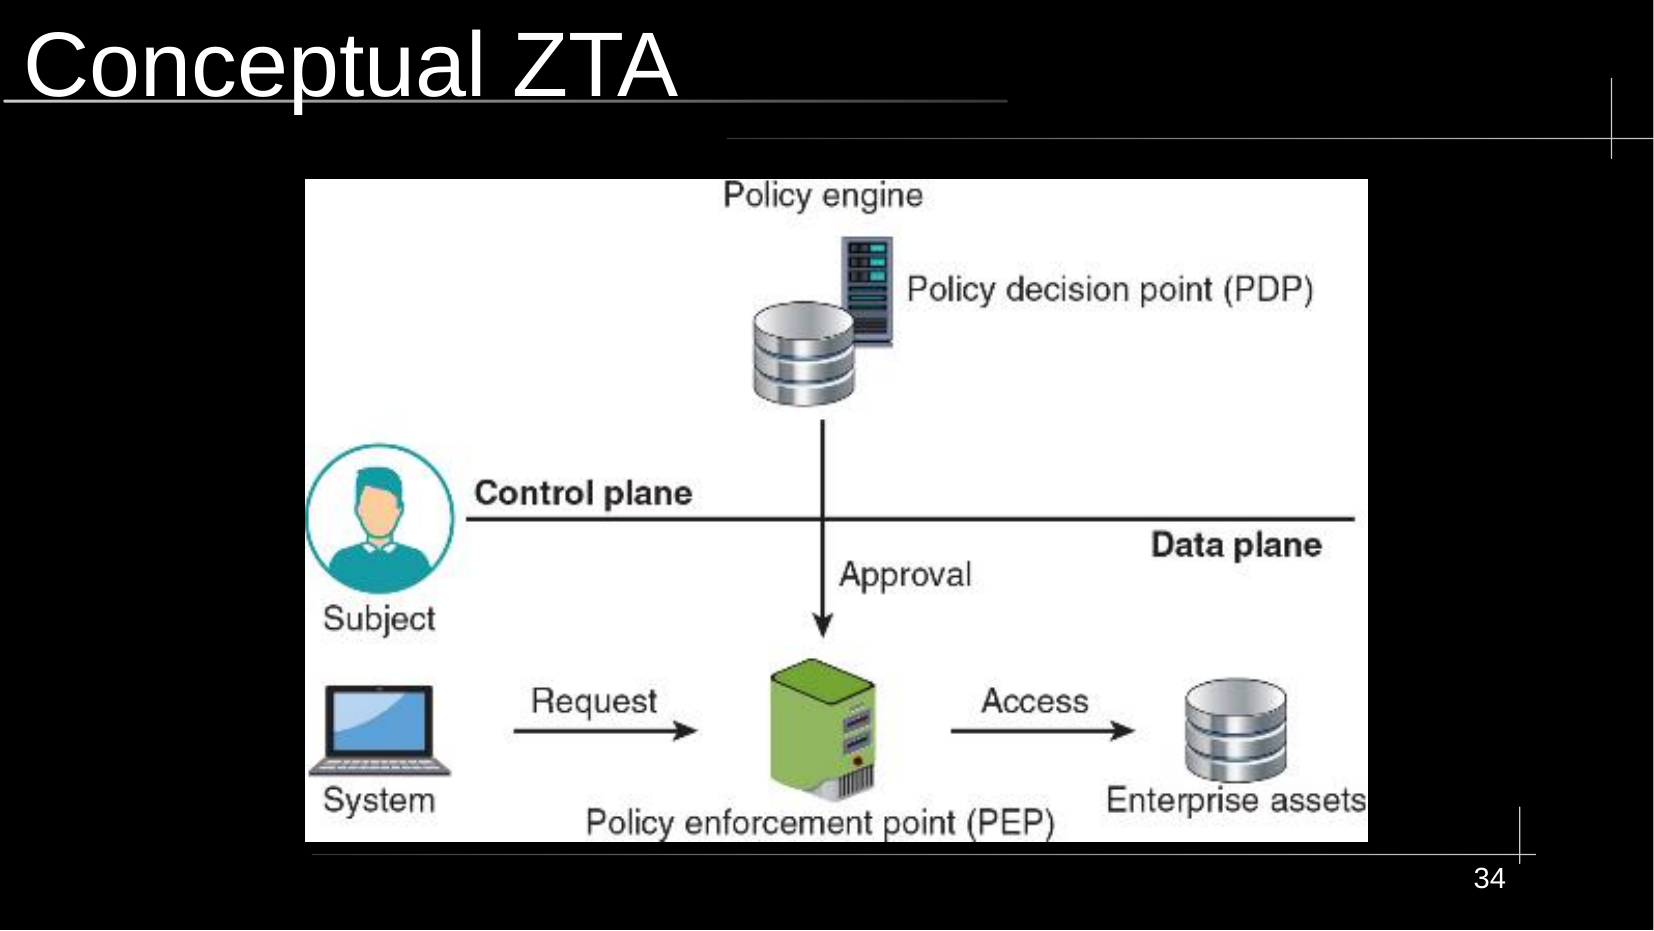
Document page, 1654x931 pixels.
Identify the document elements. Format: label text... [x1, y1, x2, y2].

picture [305, 179, 1368, 842]
title Conceptual ZTA [23, 11, 1589, 119]
